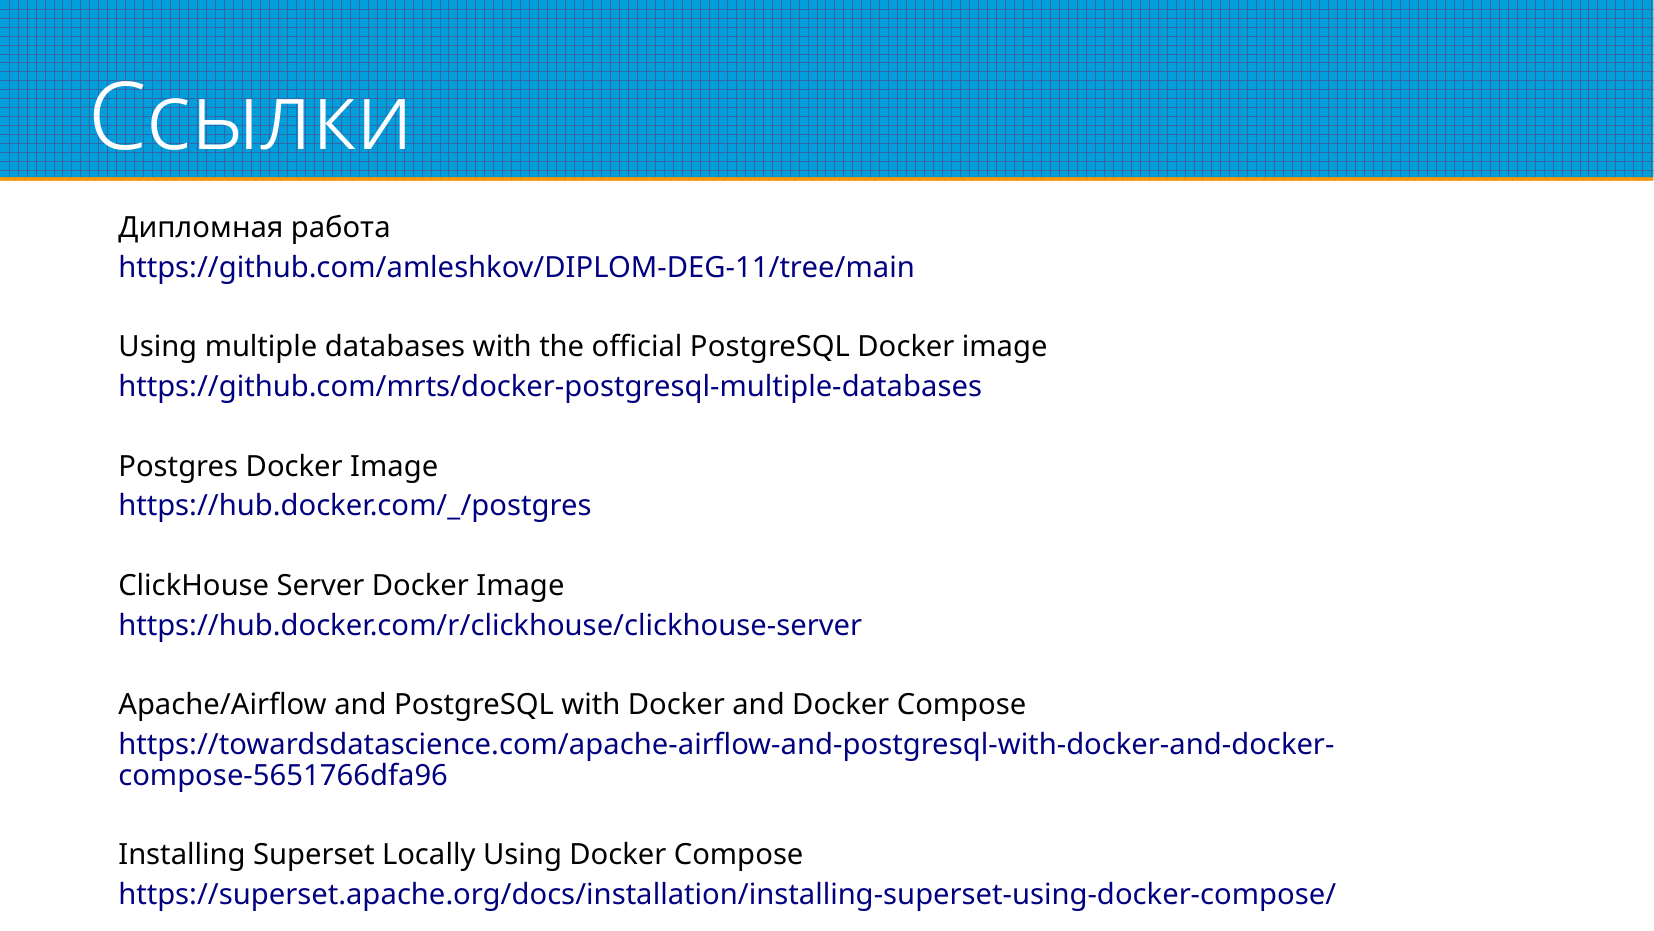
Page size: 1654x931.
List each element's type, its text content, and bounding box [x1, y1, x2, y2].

text_box Дипломная работа https://github.com/amleshkov/DIPLOM-DEG-11/tree/main Using multiple databases with the official PostgreSQL Docker image https://github.com/mrts/docker-postgresql-multiple-databases Postgres Docker Image https://hub.docker.com/_/postgres ClickHouse Server Docker Image https://hub.docker.com/r/clickhouse/clickhouse-server Apache/Airflow and PostgreSQL with Docker and Docker Compose https://towardsdatascience.com/apache-airflow-and-postgresql-with-docker-and-docker-compose-5651766dfa96 Installing Superset Locally Using Docker Compose https://superset.apache.org/docs/installation/installing-superset-using-docker-compose/ [112, 200, 1351, 888]
title Ссылки [88, 14, 1565, 178]
